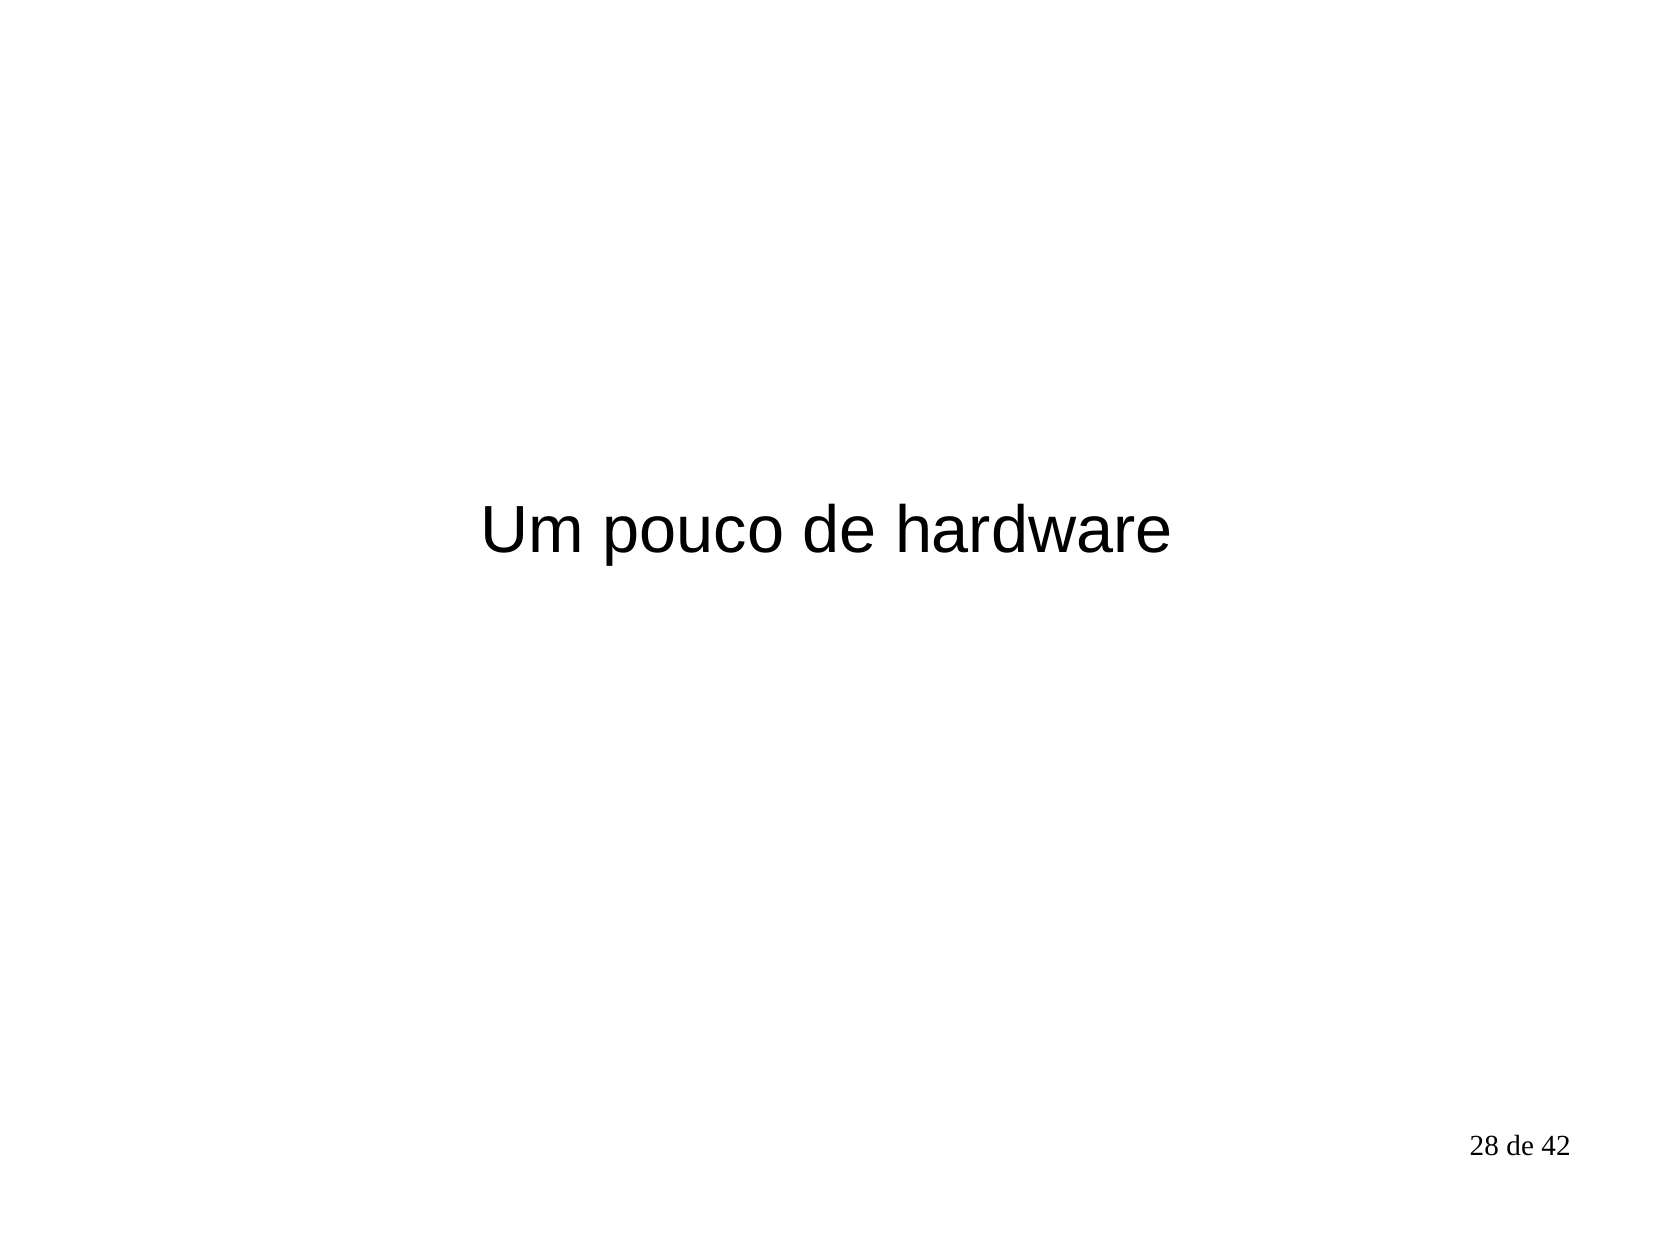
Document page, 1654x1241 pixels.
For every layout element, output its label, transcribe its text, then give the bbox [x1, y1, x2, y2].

subtitle Um pouco de hardware [82, 49, 1571, 1010]
